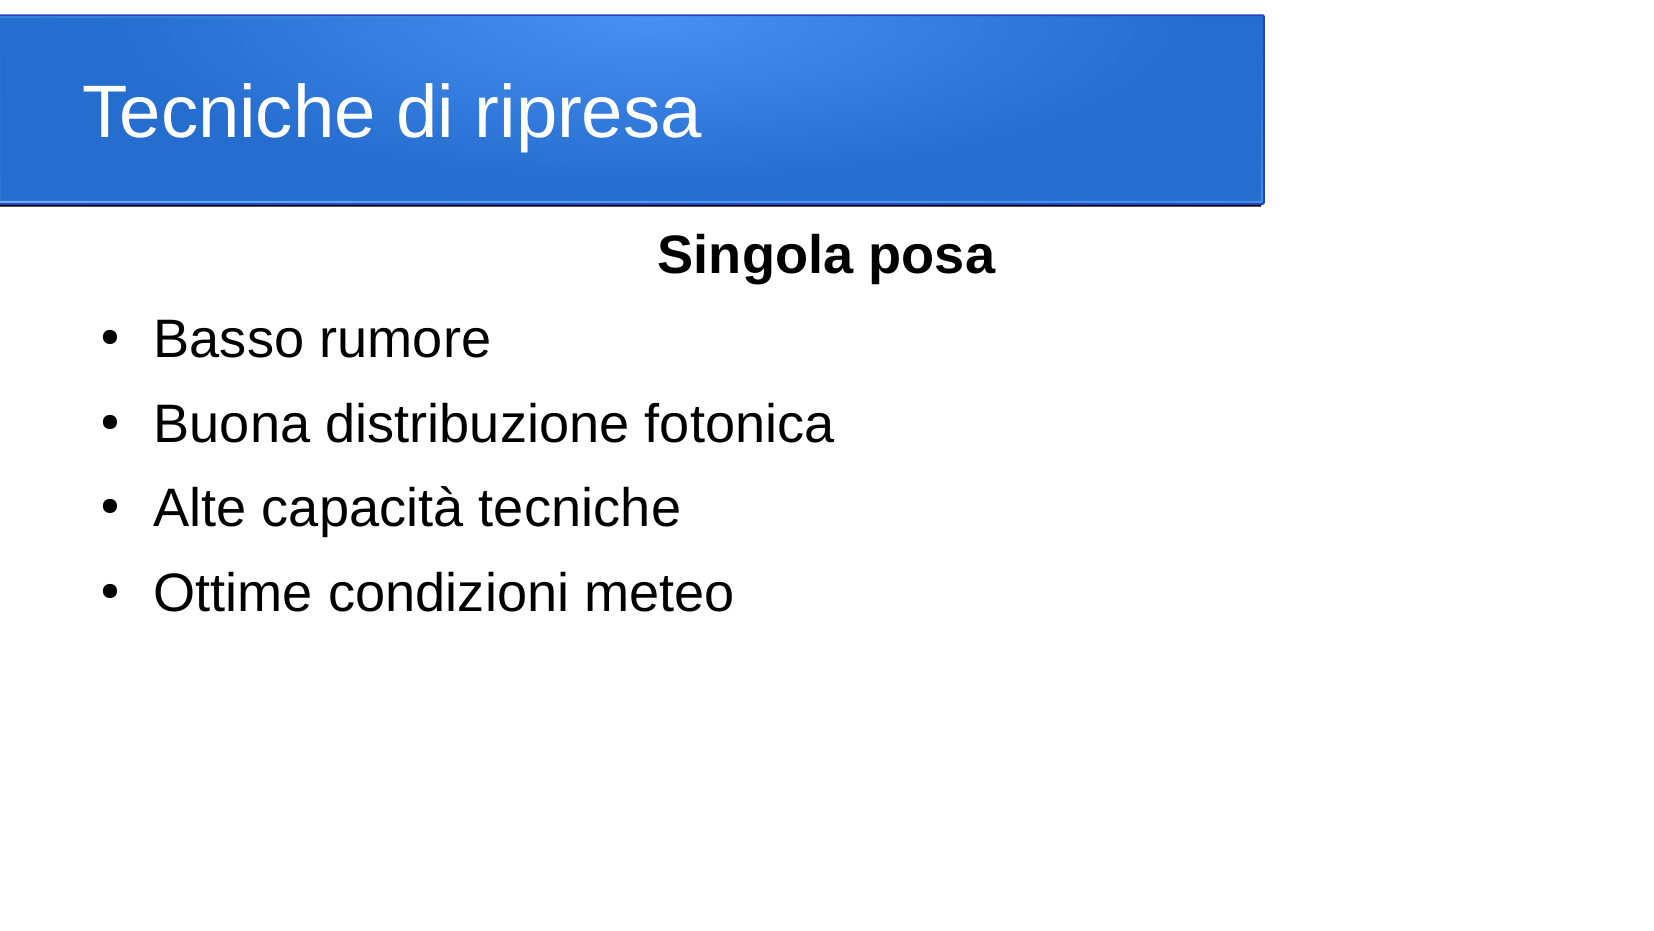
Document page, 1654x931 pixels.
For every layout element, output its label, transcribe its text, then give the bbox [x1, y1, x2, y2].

title Tecniche di ripresa [82, 35, 1235, 189]
list Singola posa Basso rumore Buona distribuzione fotonica Alte capacità tecniche Ottime condizioni meteo [82, 224, 1571, 764]
